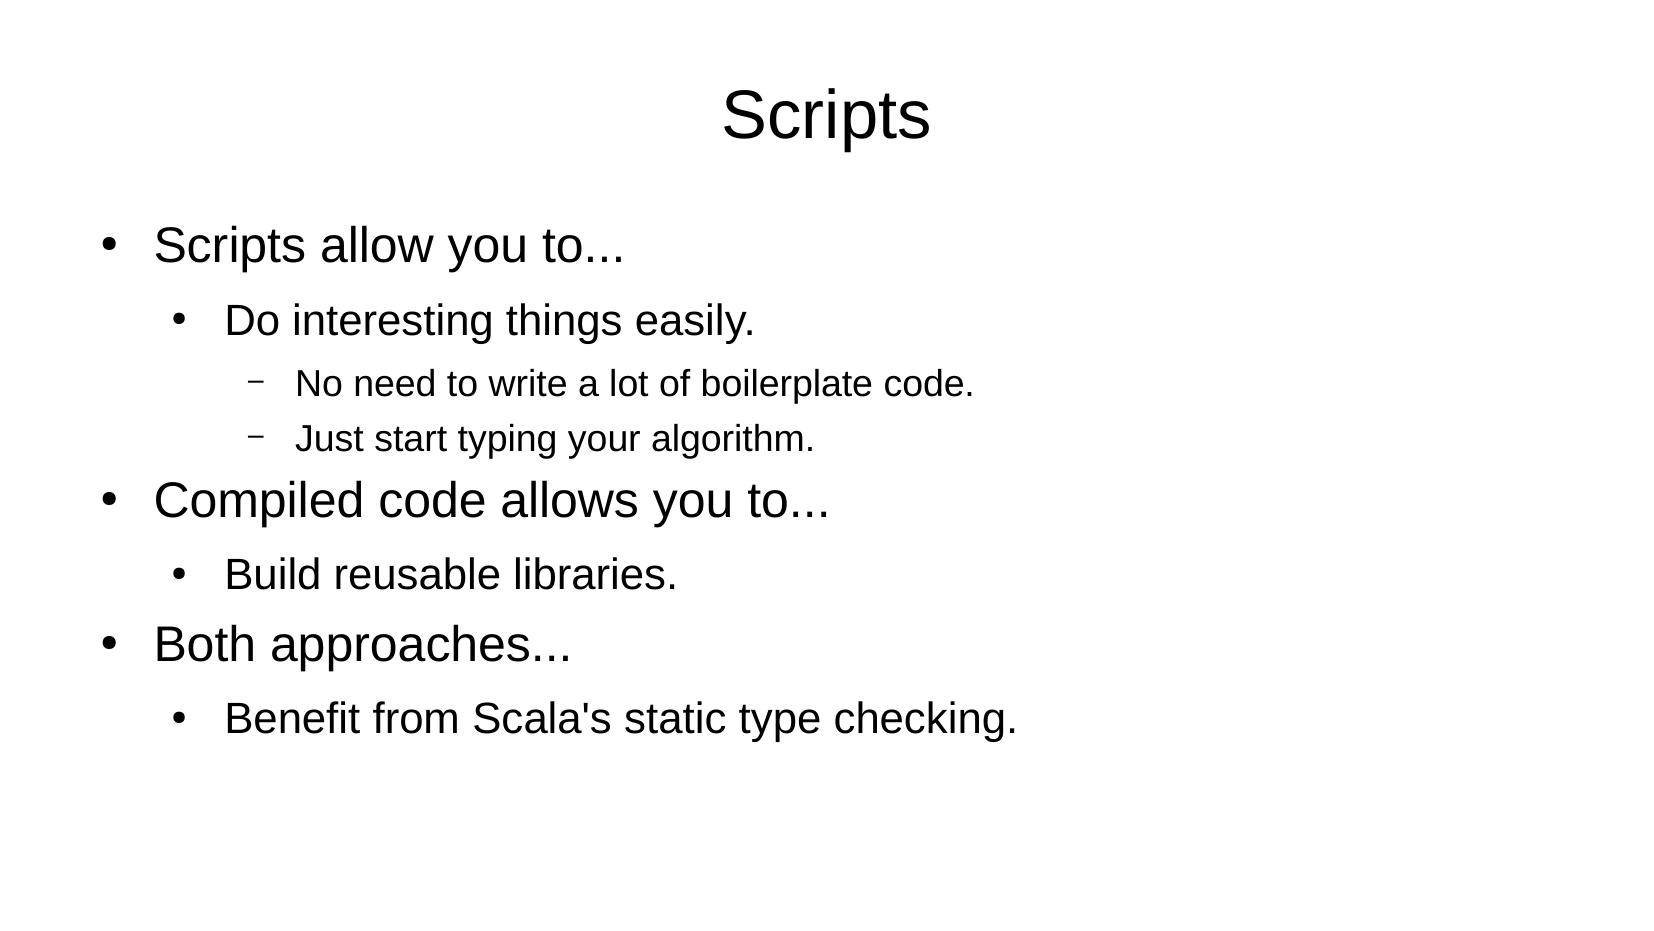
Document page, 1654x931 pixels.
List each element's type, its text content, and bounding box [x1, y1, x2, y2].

title Scripts [82, 37, 1571, 193]
list Scripts allow you to... Do interesting things easily. No need to write a lot of boilerplate code. Just start typing your algorithm. Compiled code allows you to... Build reusable libraries. Both approaches... Benefit from Scala's static type checking. [82, 217, 1571, 744]
